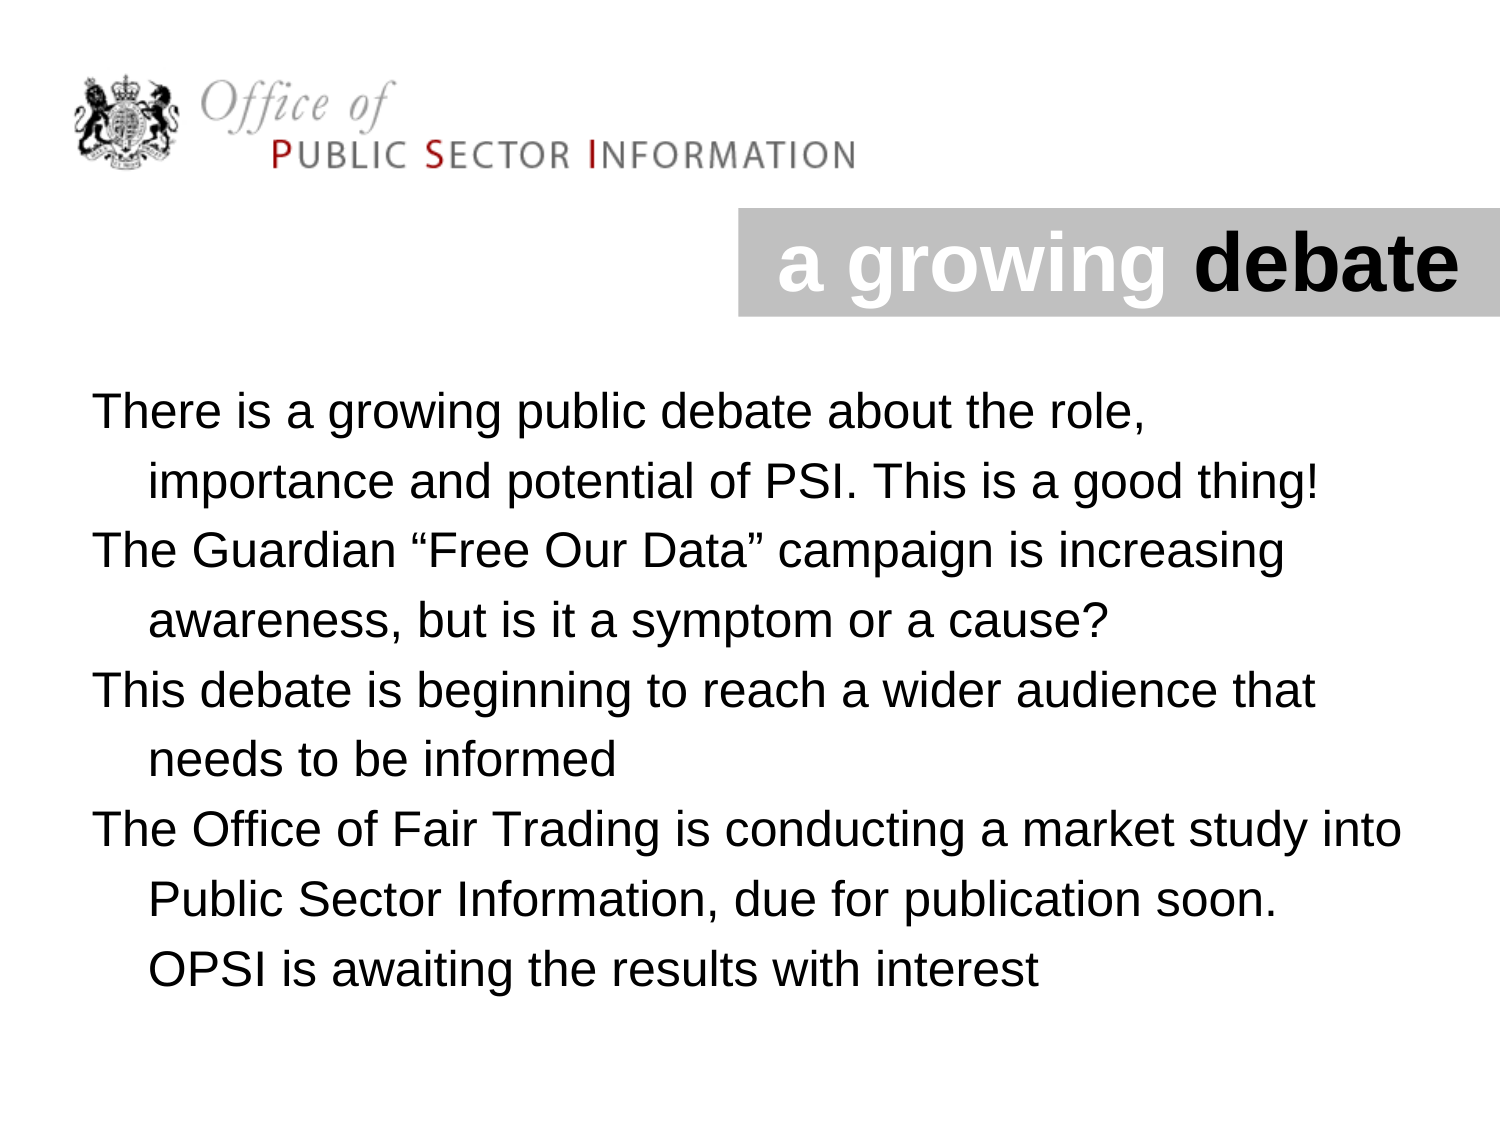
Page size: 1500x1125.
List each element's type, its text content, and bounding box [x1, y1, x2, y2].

text_box There is a growing public debate about the role, importance and potential of PSI. This is a good thing! The Guardian “Free Our Data” campaign is increasing awareness, but is it a symptom or a cause? This debate is beginning to reach a wider audience that needs to be informed The Office of Fair Trading is conducting a market study into Public Sector Information, due for publication soon. OPSI is awaiting the results with interest [76, 361, 1424, 1106]
picture [64, 66, 865, 181]
text_box a growing debate [738, 208, 1500, 317]
